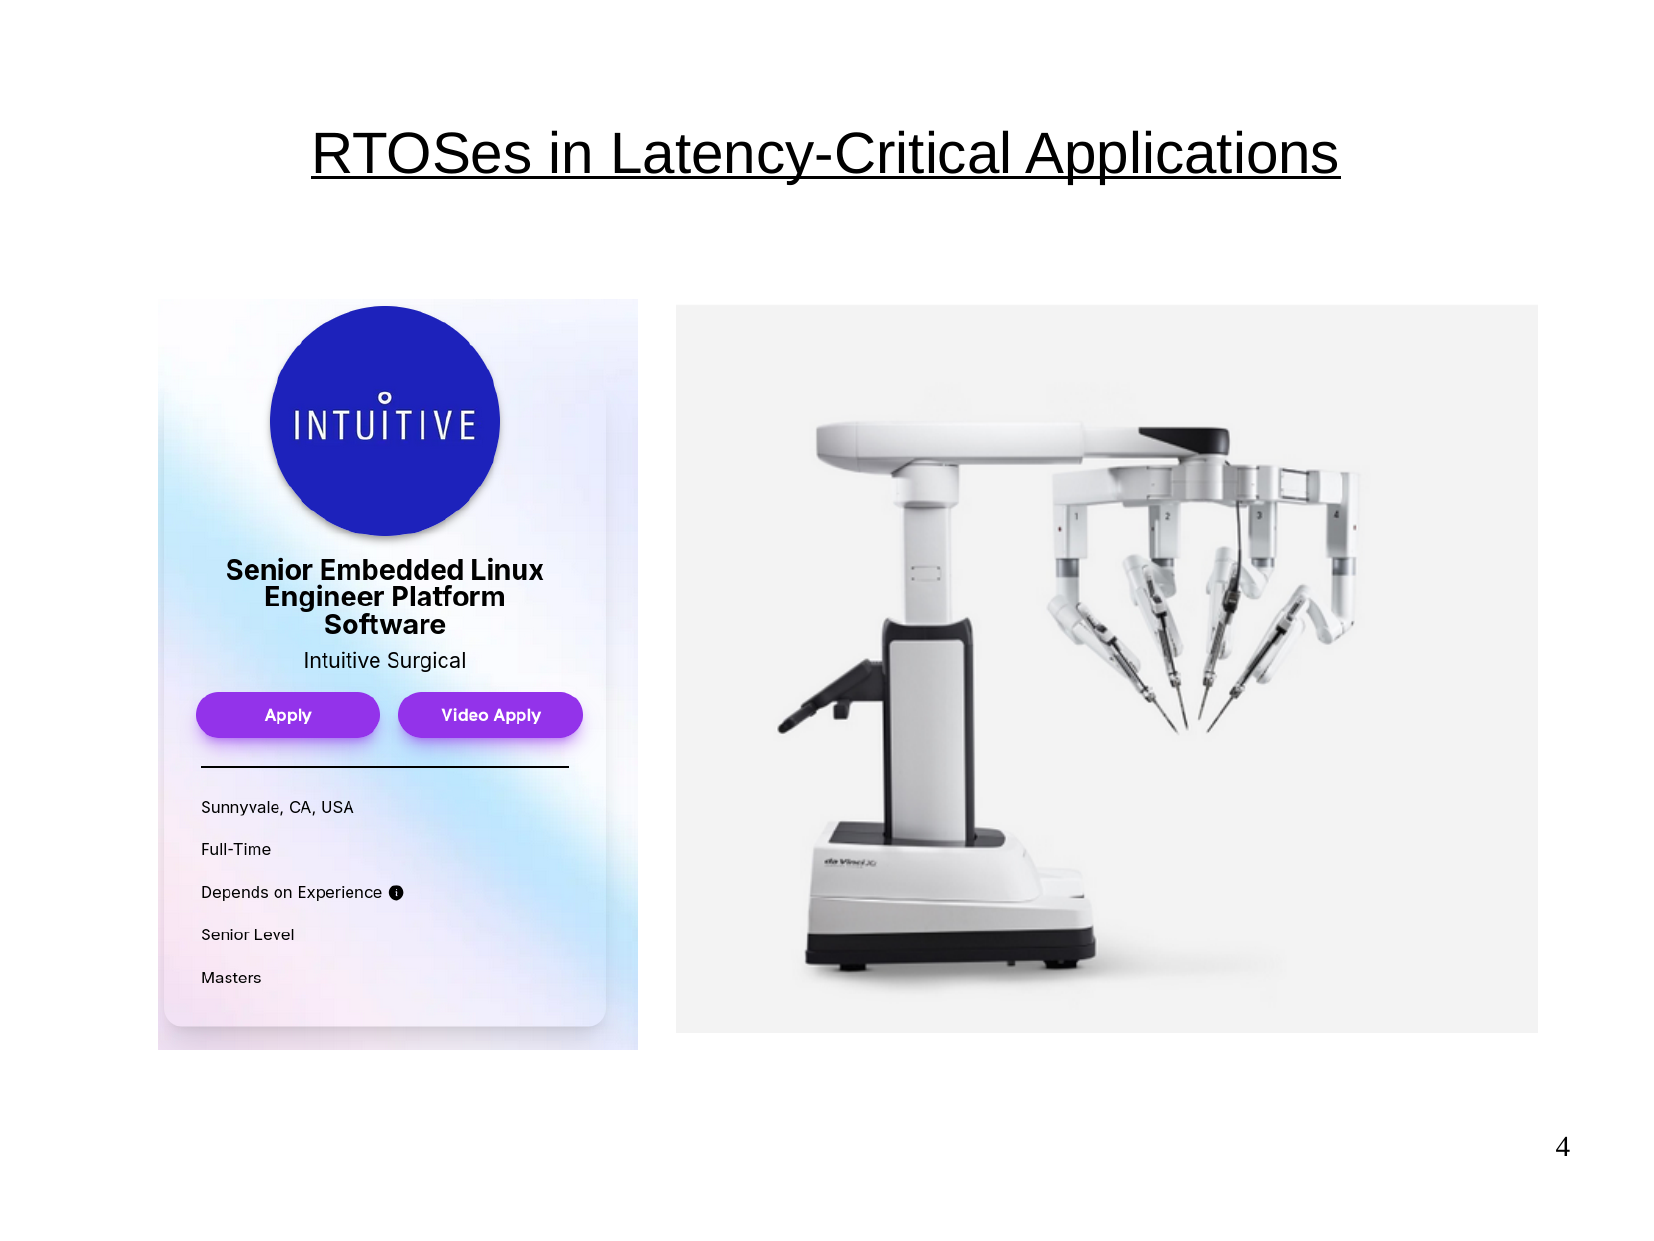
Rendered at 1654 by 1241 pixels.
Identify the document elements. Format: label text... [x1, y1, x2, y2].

title RTOSes in Latency-Critical Applications [82, 49, 1571, 257]
picture [676, 299, 1538, 1033]
picture [158, 299, 638, 1051]
